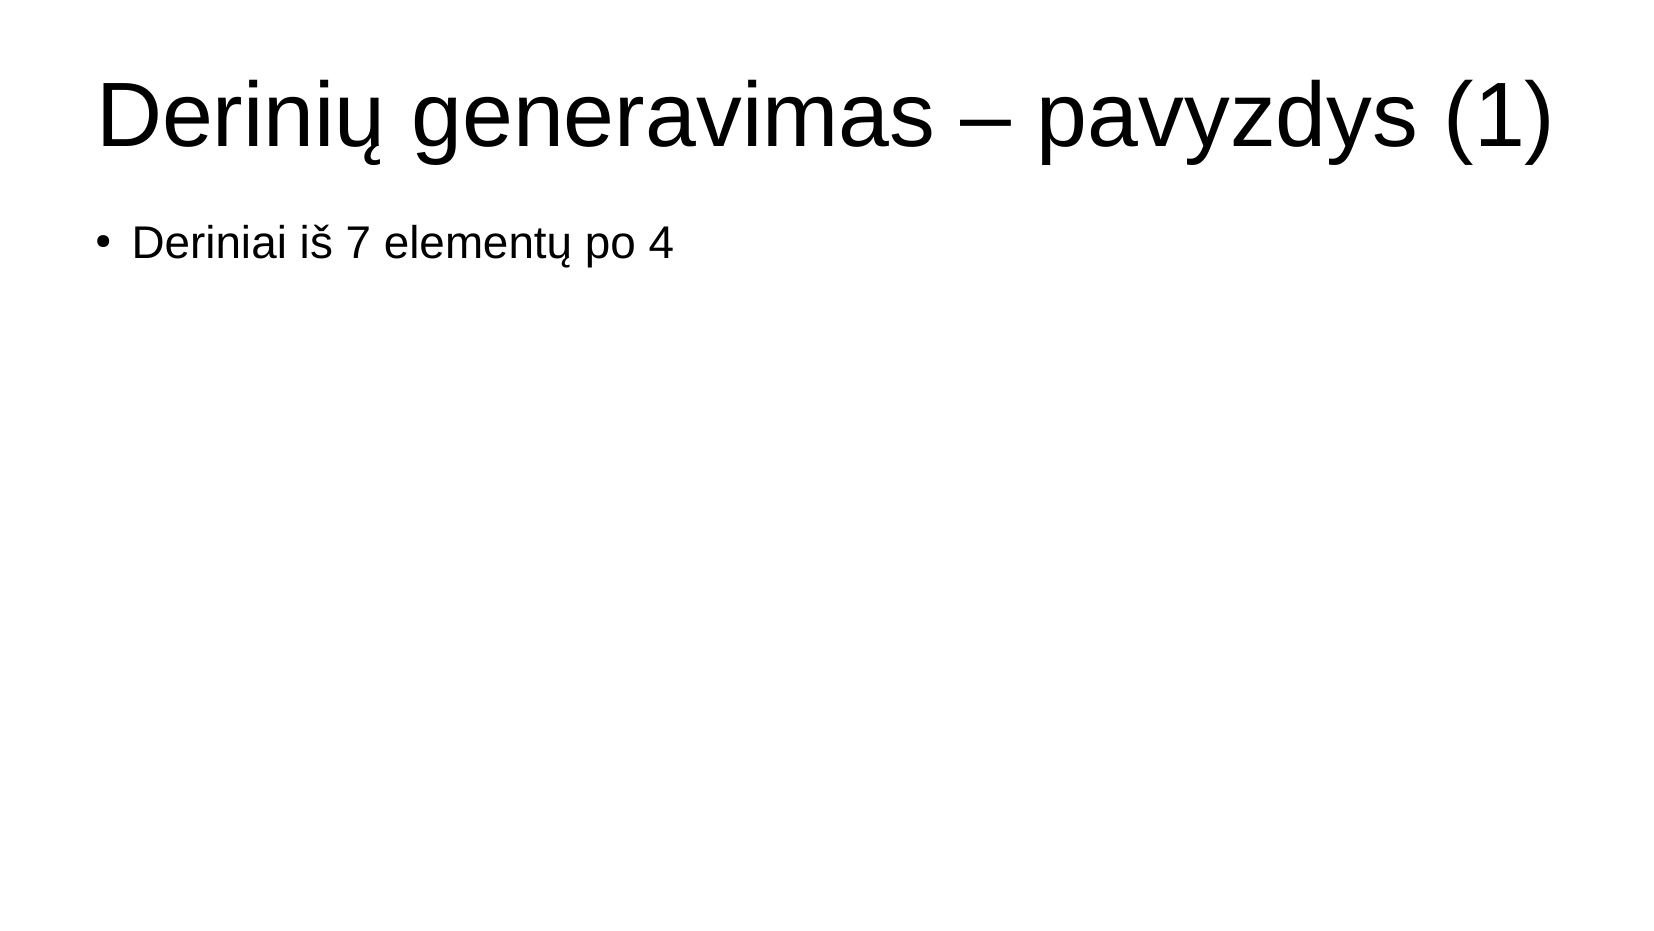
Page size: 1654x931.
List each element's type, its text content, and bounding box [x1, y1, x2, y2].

title Derinių generavimas – pavyzdys (1) [82, 36, 1571, 193]
list Deriniai iš 7 elementų po 4 1234 1235 1236 1237 1245 1246 1247 ir t.t. [82, 217, 1571, 757]
